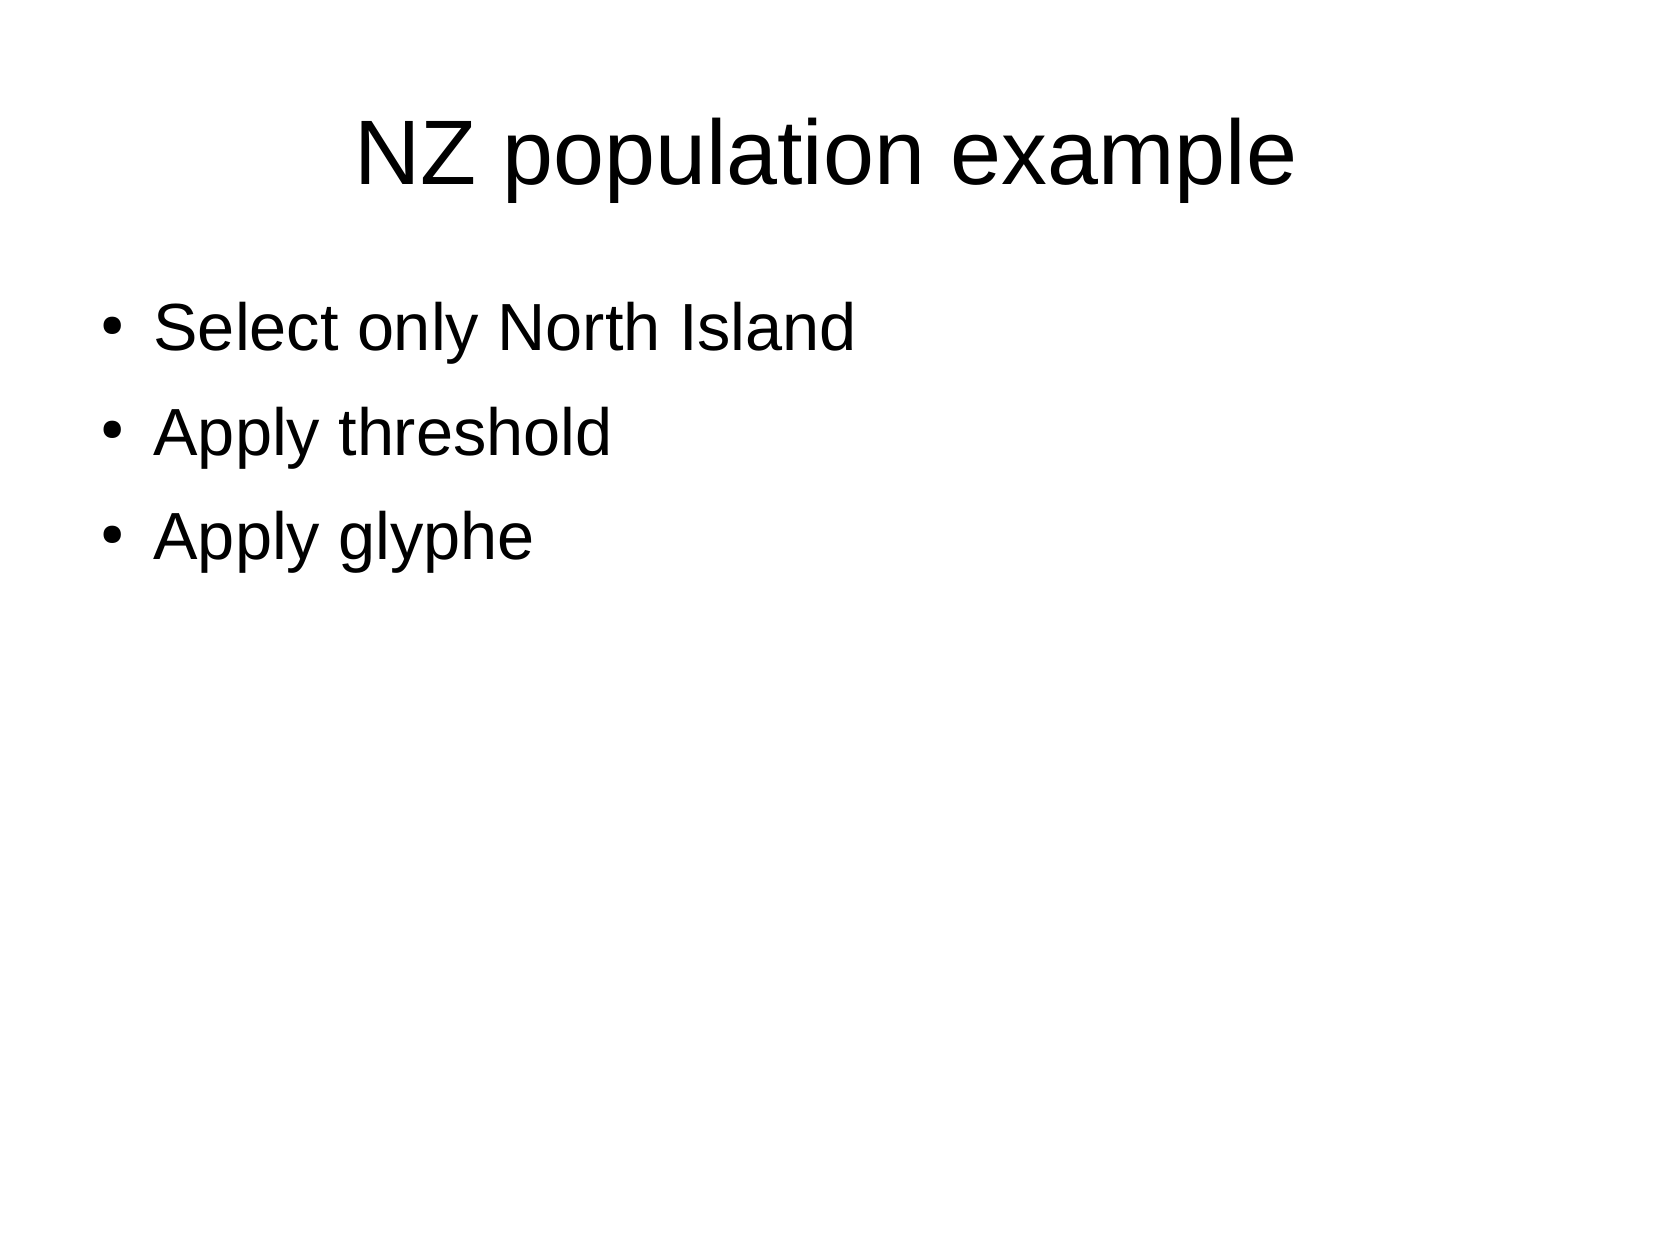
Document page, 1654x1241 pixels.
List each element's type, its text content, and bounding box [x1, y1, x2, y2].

title NZ population example [82, 49, 1571, 257]
list Select only North Island Apply threshold Apply glyphe [82, 290, 1571, 1010]
